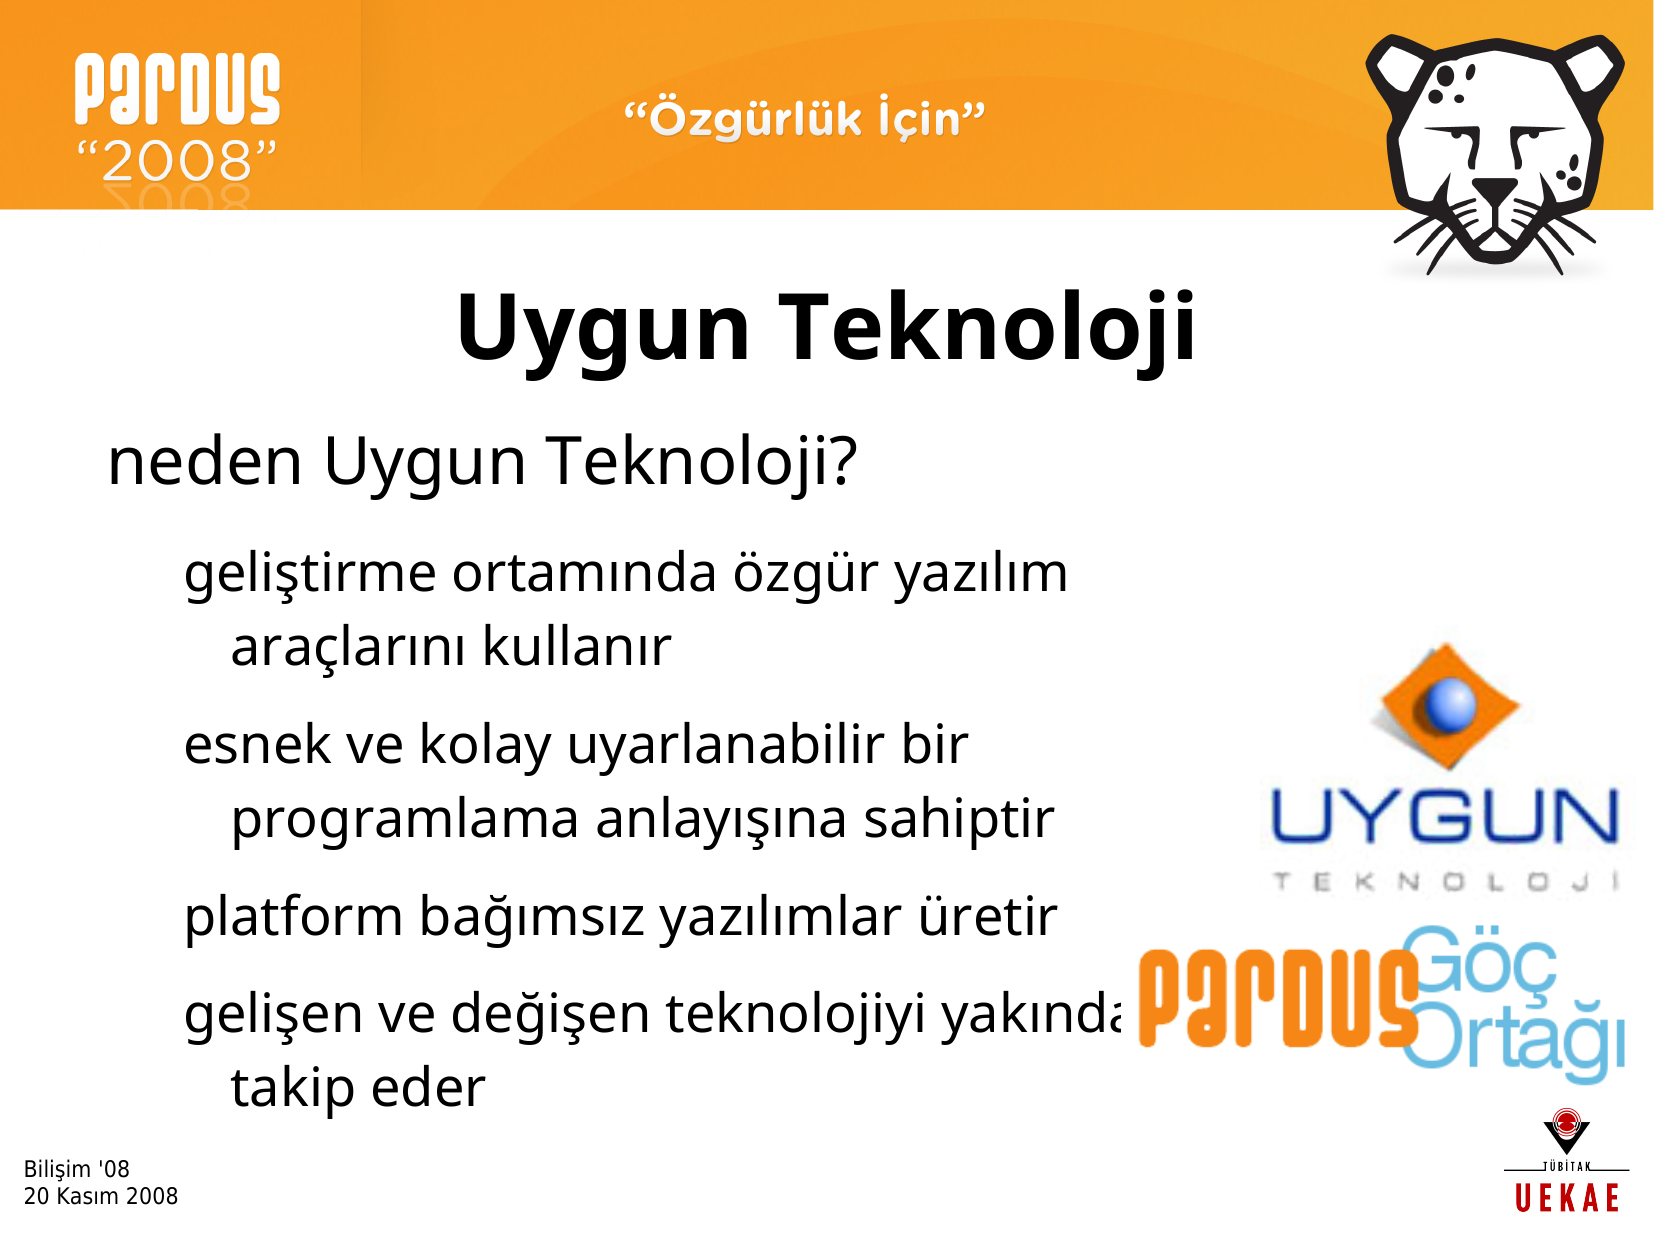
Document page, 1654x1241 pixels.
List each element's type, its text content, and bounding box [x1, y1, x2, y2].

picture [1121, 915, 1646, 1094]
picture [1270, 625, 1636, 905]
title Uygun Teknoloji [82, 220, 1571, 428]
list neden Uygun Teknoloji? geliştirme ortamında özgür yazılım araçlarını kullanır esnek ve kolay uyarlanabilir bir programlama anlayışına sahiptir platform bağımsız yazılımlar üretir gelişen ve değişen teknolojiyi yakından takip eder [88, 413, 1270, 1050]
picture [1500, 1104, 1634, 1215]
picture [0, 0, 1654, 293]
